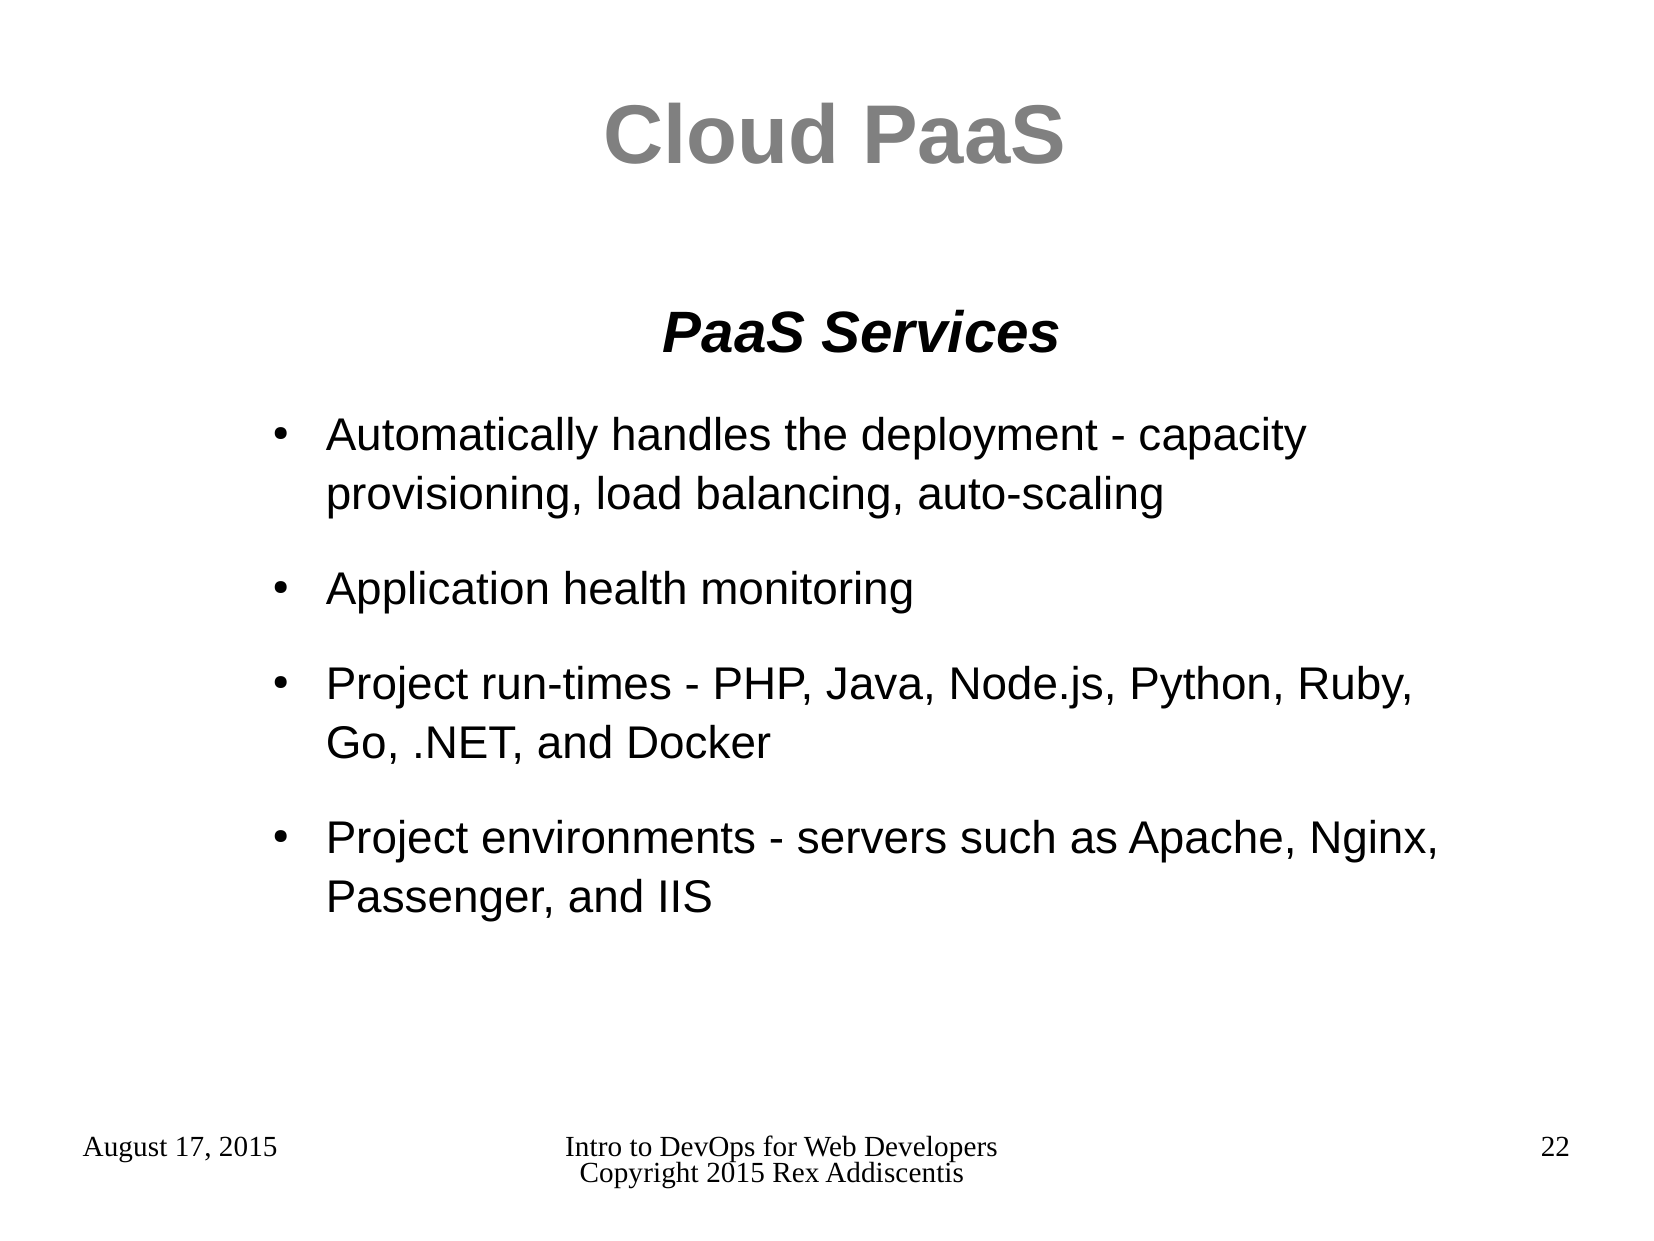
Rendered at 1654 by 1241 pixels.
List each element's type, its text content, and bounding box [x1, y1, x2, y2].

list Cloud PaaS [214, 75, 1456, 196]
list PaaS Services Automatically handles the deployment - capacity provisioning, load balancing, auto-scaling Application health monitoring Project run-times - PHP, Java, Node.js, Python, Ruby, Go, .NET, and Docker Project environments - servers such as Apache, Nginx, Passenger, and IIS [255, 300, 1471, 991]
